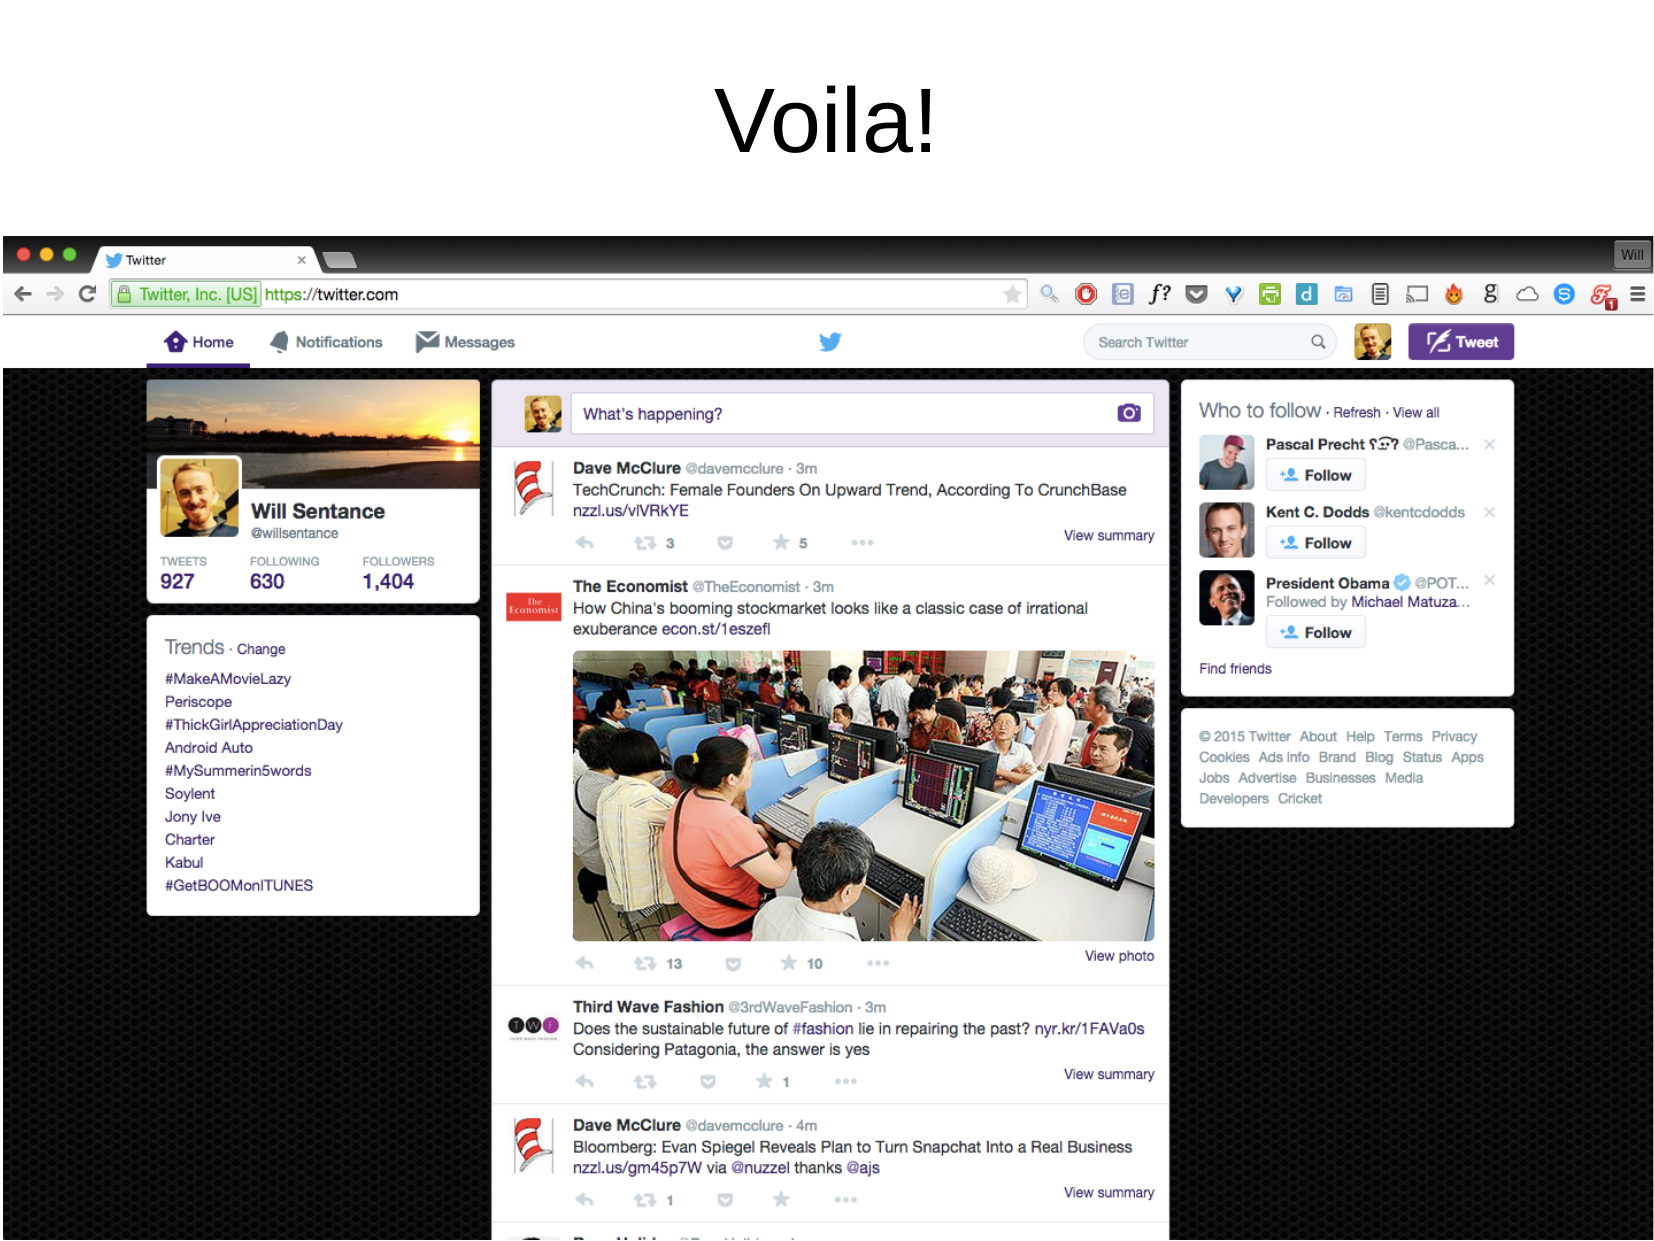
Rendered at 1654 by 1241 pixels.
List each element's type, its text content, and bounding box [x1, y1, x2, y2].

title Voila! [82, 17, 1571, 225]
picture [3, 236, 1654, 1240]
